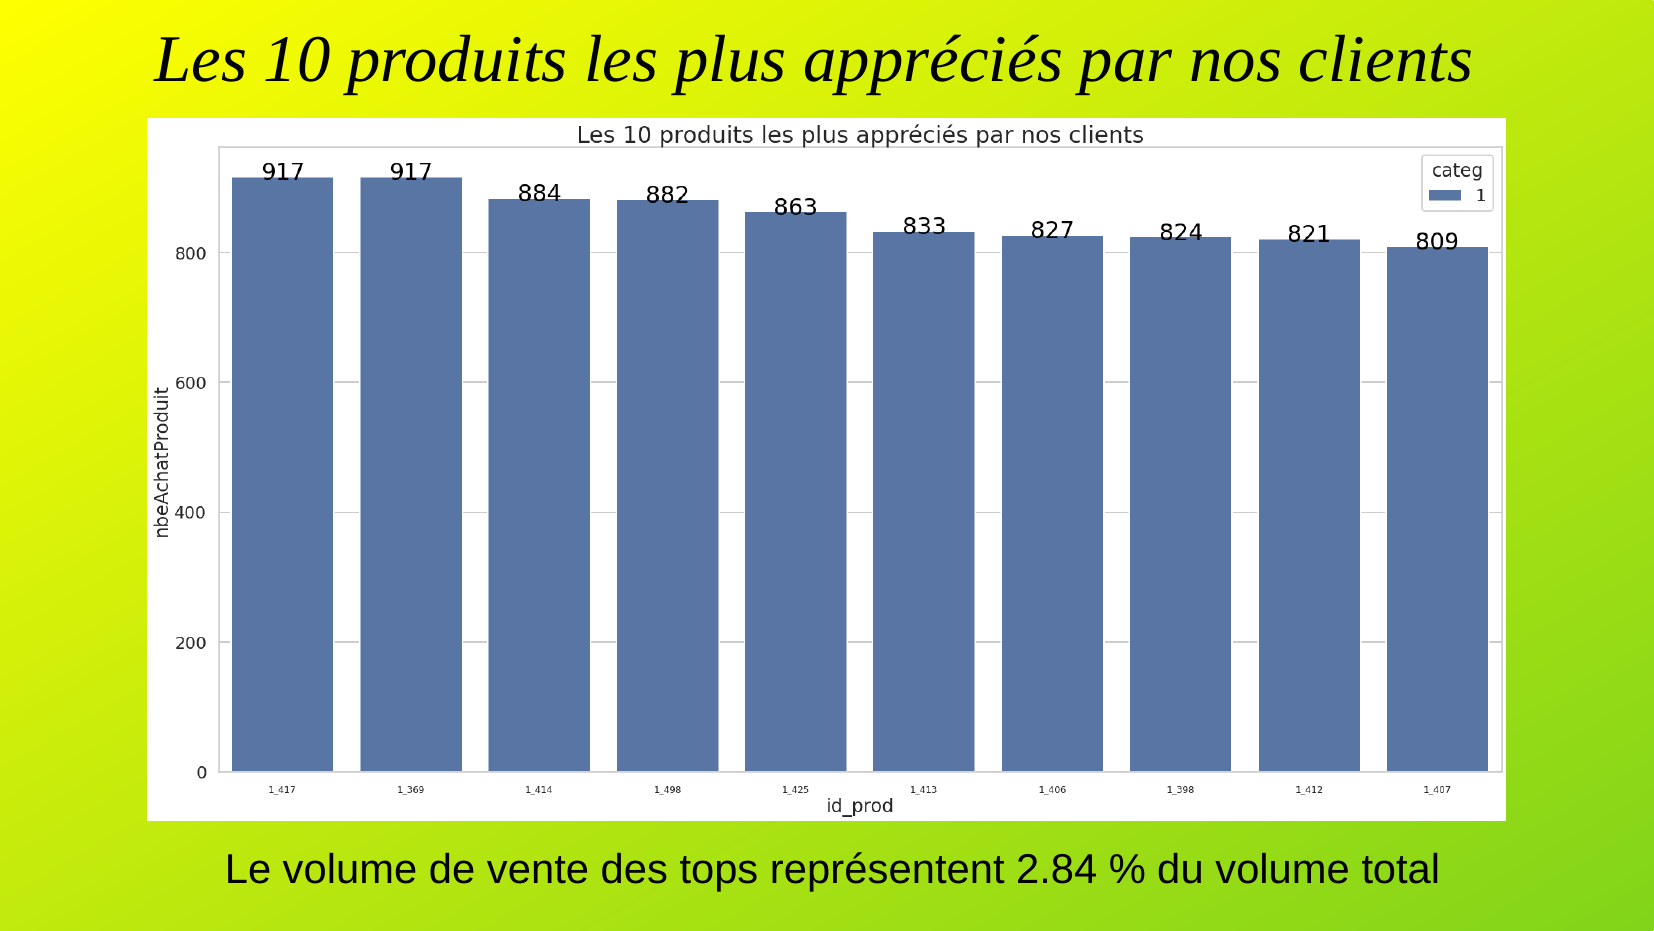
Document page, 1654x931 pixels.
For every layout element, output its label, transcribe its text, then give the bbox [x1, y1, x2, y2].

text_box Le volume de vente des tops représentent 2.84 % du volume total [0, 838, 1654, 900]
picture [147, 118, 1506, 821]
title Les 10 produits les plus appréciés par nos clients [0, 0, 1654, 119]
